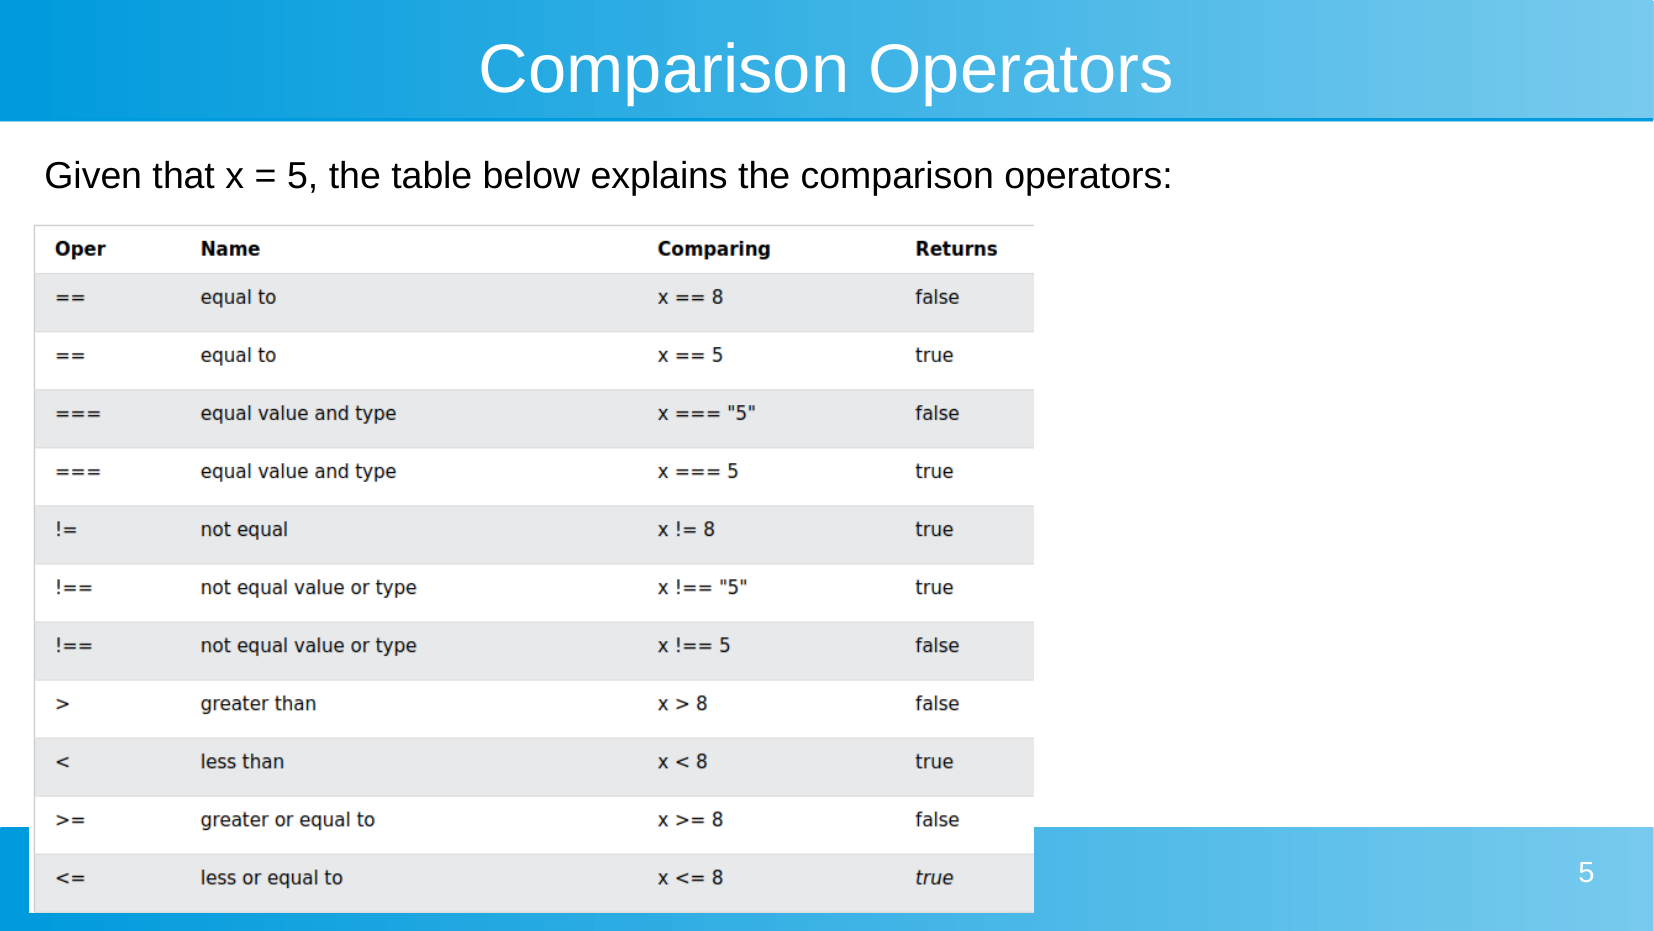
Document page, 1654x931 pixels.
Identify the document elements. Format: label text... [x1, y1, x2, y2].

title Comparison Operators [59, 29, 1595, 108]
picture [29, 220, 1034, 913]
text_box Given that x = 5, the table below explains the comparison operators: [29, 147, 1241, 205]
